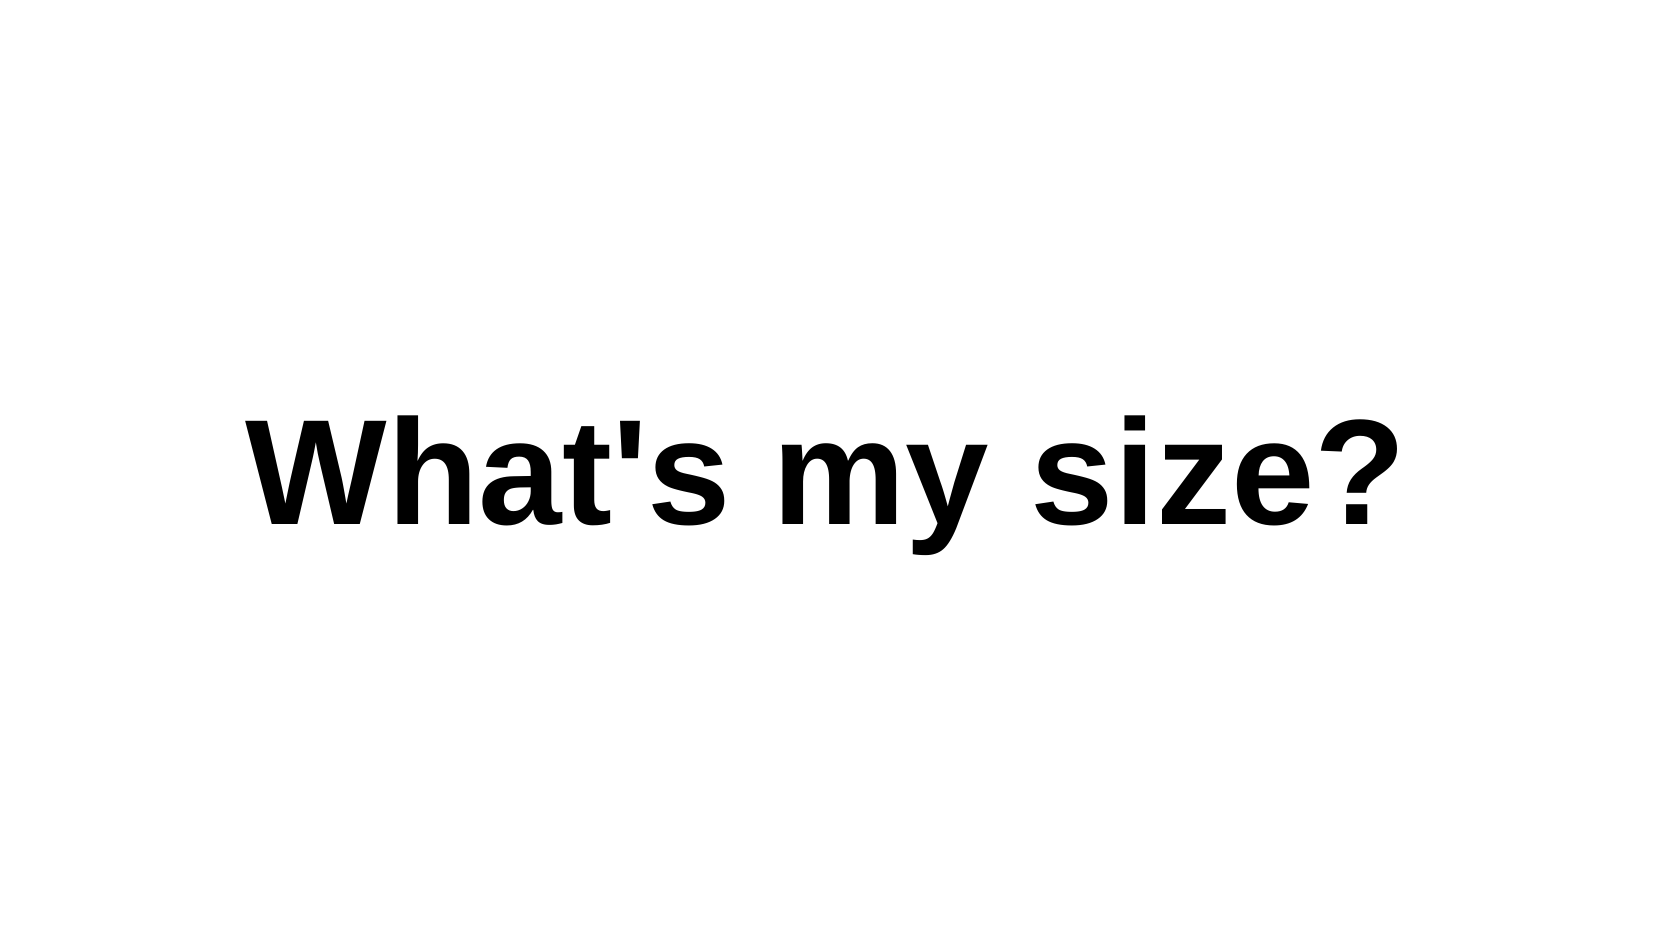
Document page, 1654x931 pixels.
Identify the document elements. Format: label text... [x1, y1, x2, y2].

title What's my size? [82, 37, 1571, 908]
